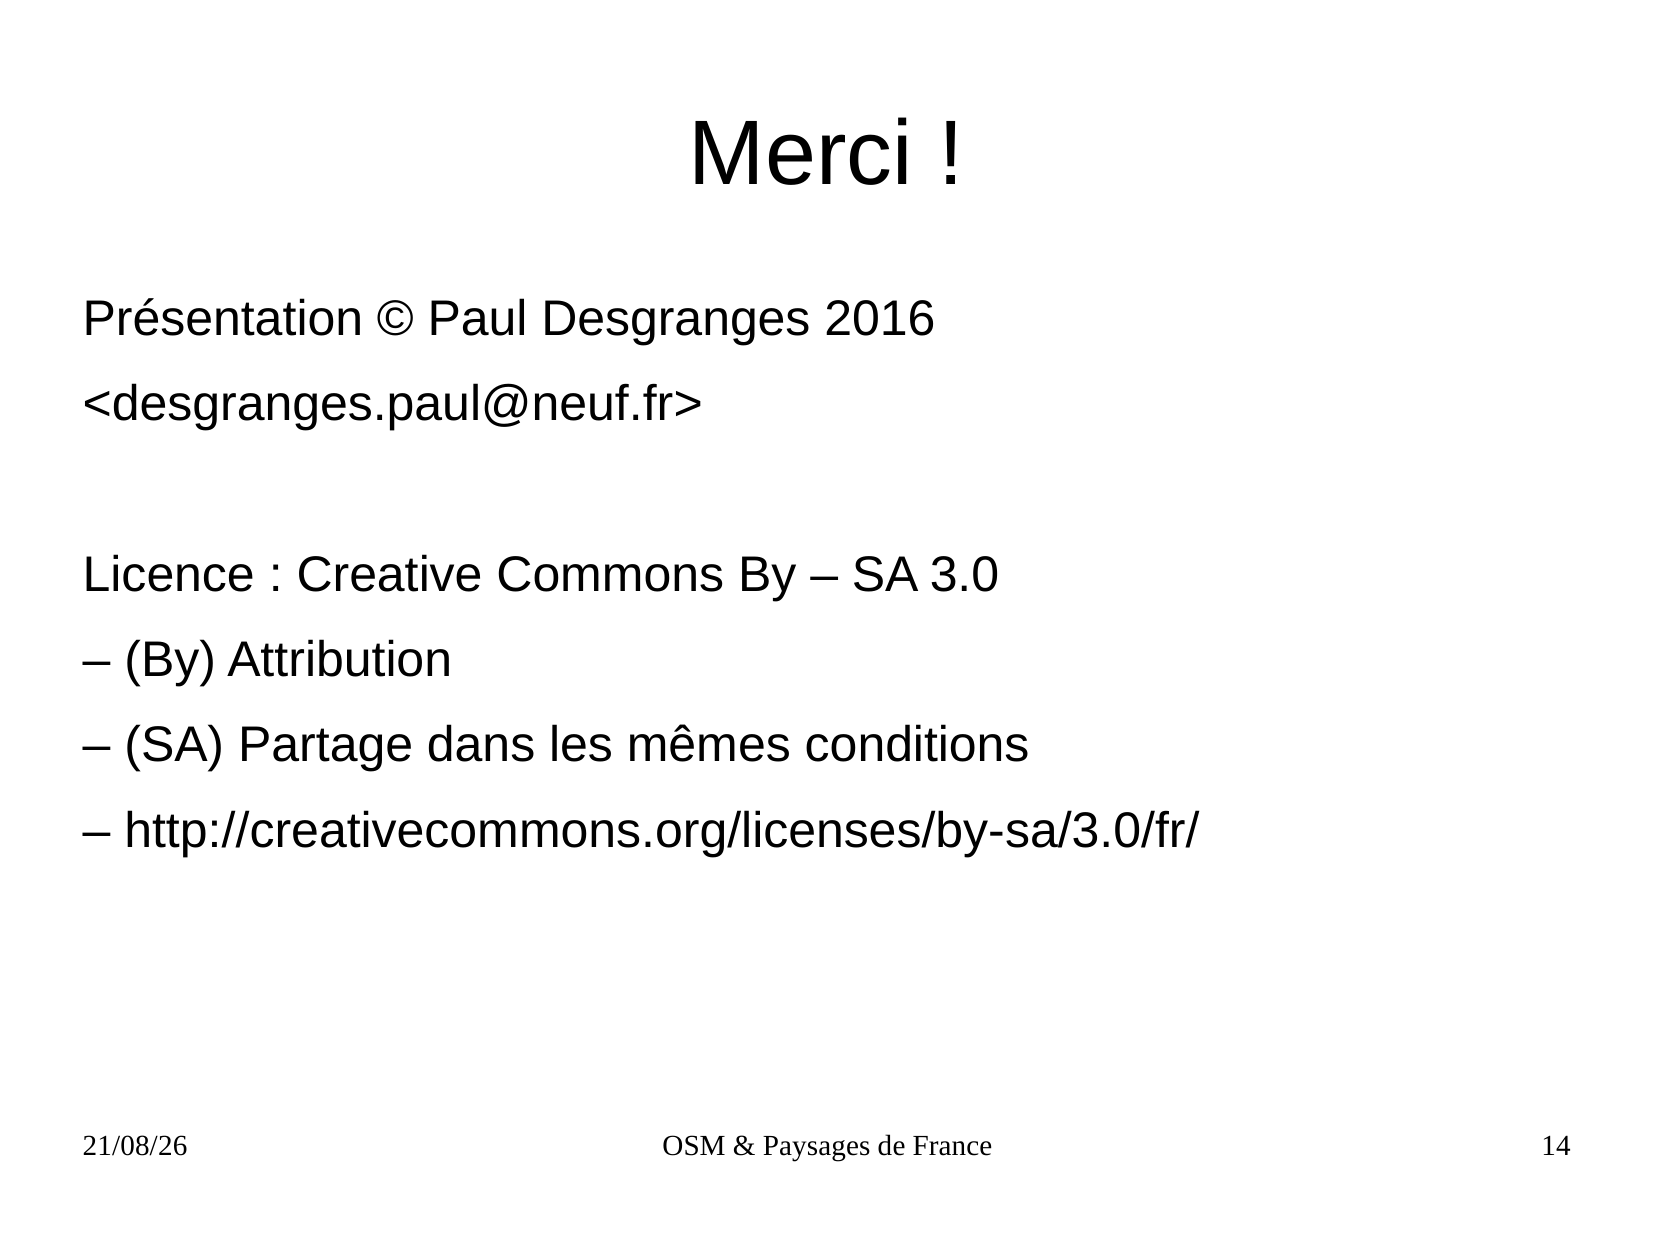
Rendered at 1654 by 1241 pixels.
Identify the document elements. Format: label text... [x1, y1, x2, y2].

title Merci ! [82, 49, 1571, 257]
list Présentation © Paul Desgranges 2016 <desgranges.paul@neuf.fr> Licence : Creative Commons By – SA 3.0 – (By) Attribution – (SA) Partage dans les mêmes conditions – http://creativecommons.org/licenses/by-sa/3.0/fr/ [82, 290, 1571, 1010]
